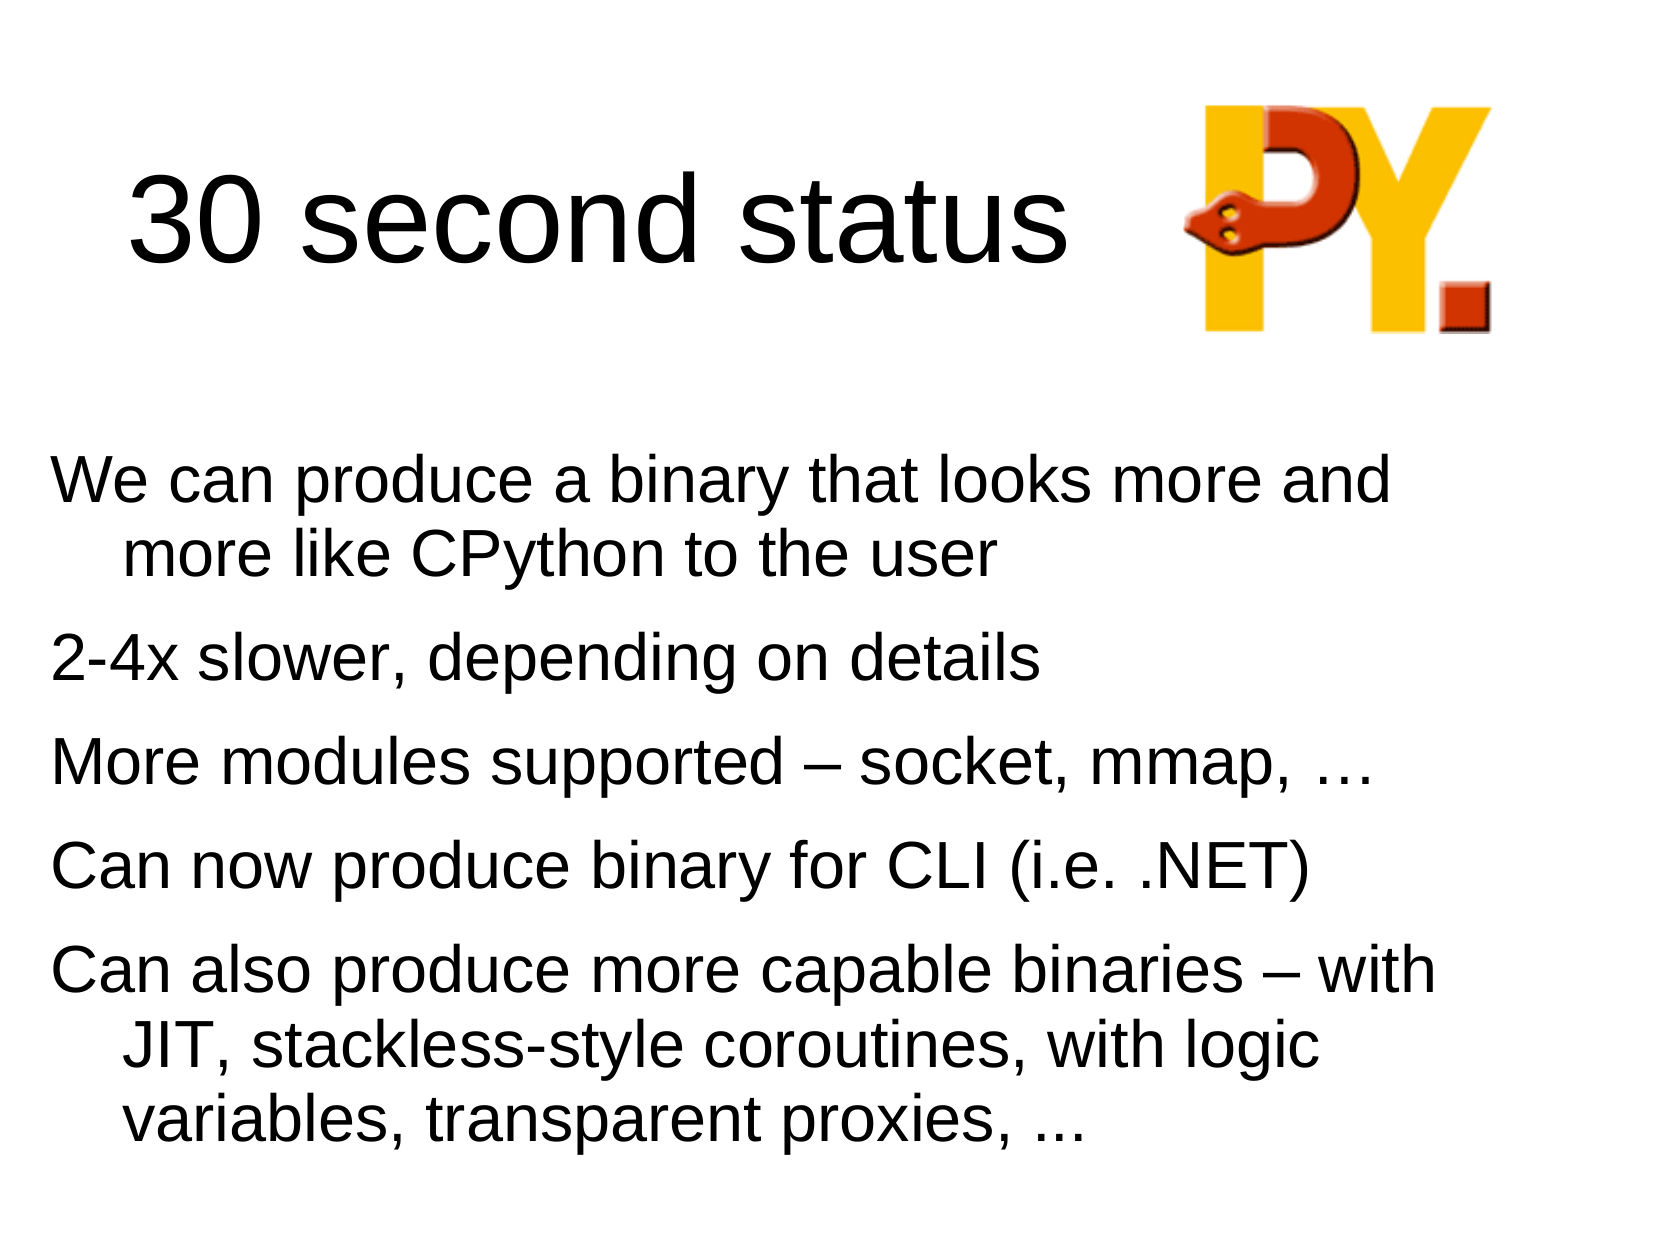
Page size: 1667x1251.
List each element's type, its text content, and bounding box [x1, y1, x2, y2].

title 30 second status [37, 62, 1161, 376]
list We can produce a binary that looks more and more like CPython to the user 2-4x slower, depending on details More modules supported – socket, mmap, … Can now produce binary for CLI (i.e. .NET) Can also produce more capable binaries – with JIT, stackless-style coroutines, with logic variables, transparent proxies, ... [0, 433, 1548, 1167]
picture [1183, 104, 1494, 334]
